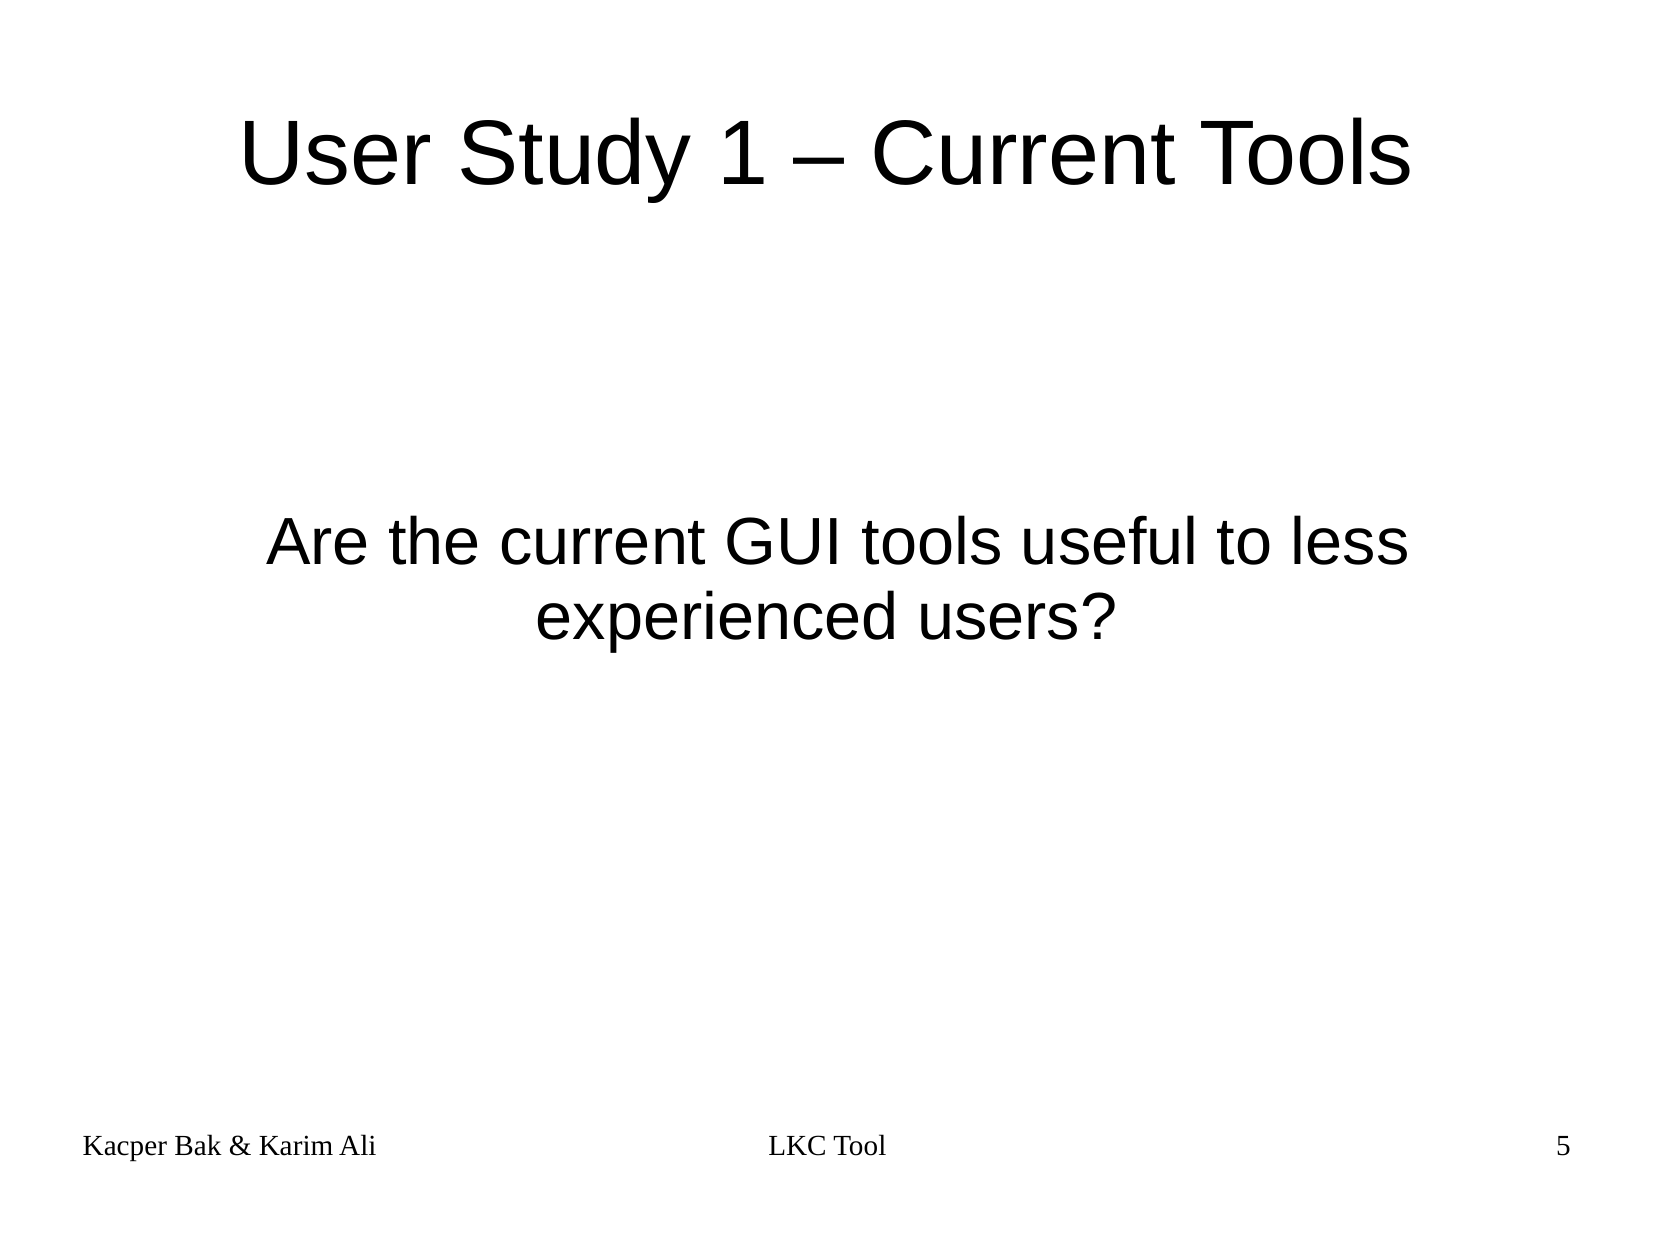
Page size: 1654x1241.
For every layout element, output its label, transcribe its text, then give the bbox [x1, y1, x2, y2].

subtitle Are the current GUI tools useful to less experienced users? [82, 49, 1571, 1109]
